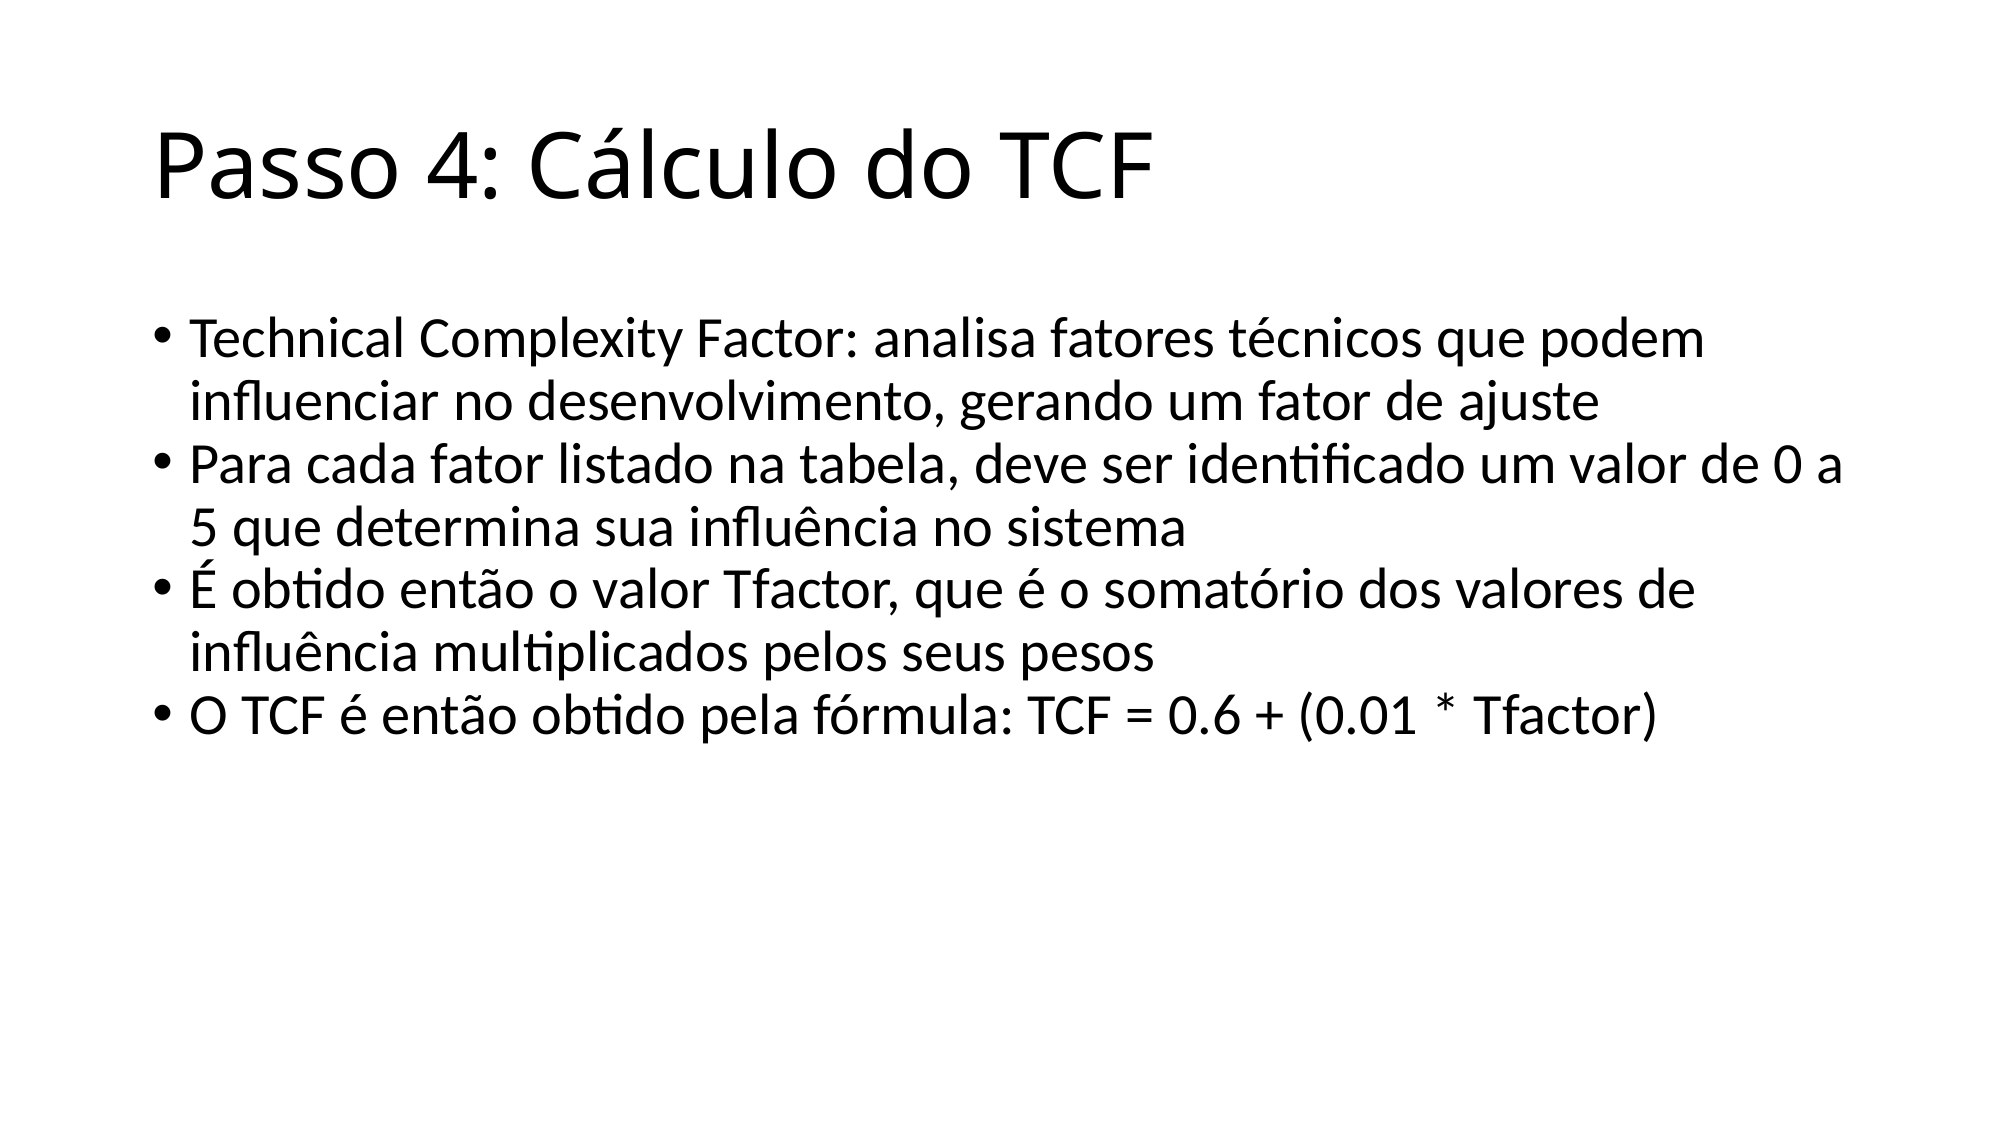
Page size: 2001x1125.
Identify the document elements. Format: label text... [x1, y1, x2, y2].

text_box Passo 4: Cálculo do TCF [137, 59, 1863, 278]
text_box Technical Complexity Factor: analisa fatores técnicos que podem influenciar no desenvolvimento, gerando um fator de ajuste Para cada fator listado na tabela, deve ser identificado um valor de 0 a 5 que determina sua influência no sistema É obtido então o valor Tfactor, que é o somatório dos valores de influência multiplicados pelos seus pesos O TCF é então obtido pela fórmula: TCF = 0.6 + (0.01 * Tfactor) [137, 299, 1863, 1014]
